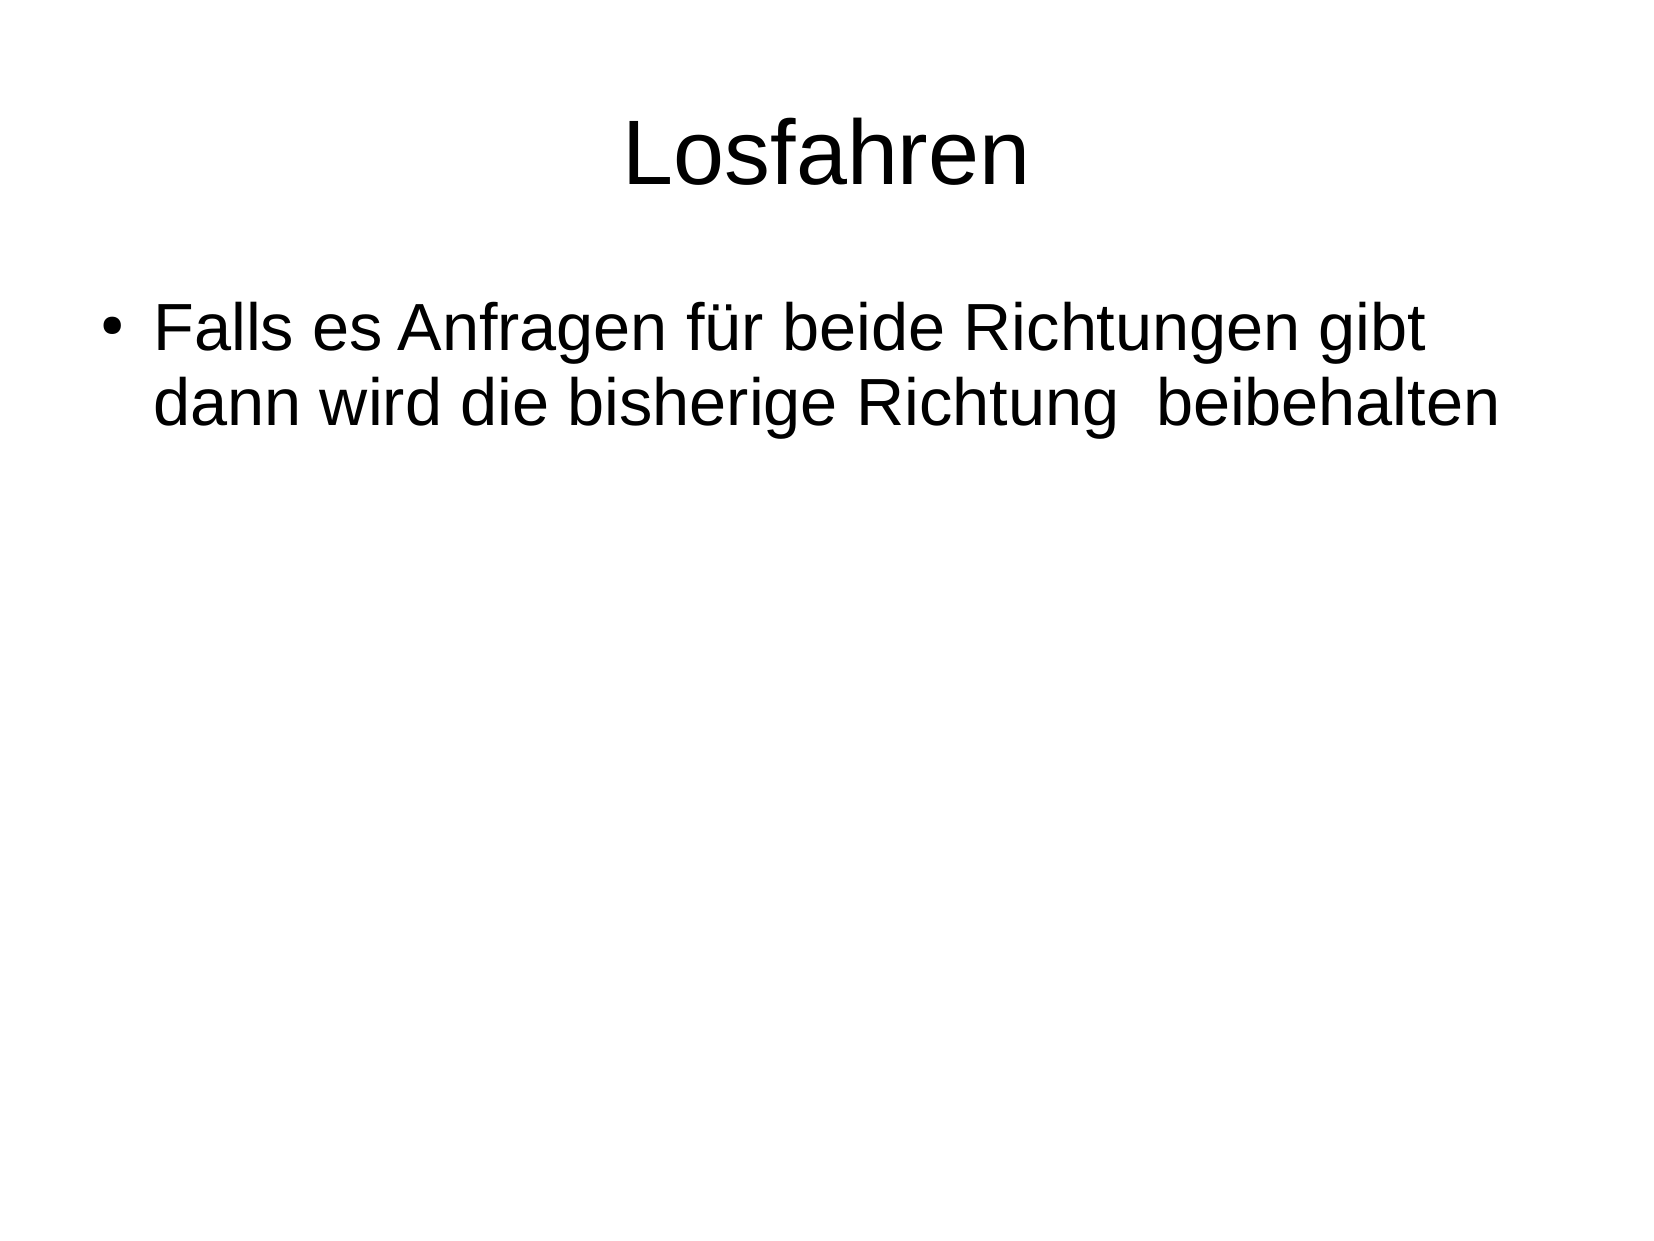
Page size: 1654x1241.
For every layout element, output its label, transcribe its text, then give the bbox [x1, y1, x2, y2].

list Falls es Anfragen für beide Richtungen gibt dann wird die bisherige Richtung beibehalten [82, 290, 1571, 1109]
title Losfahren [82, 56, 1571, 250]
